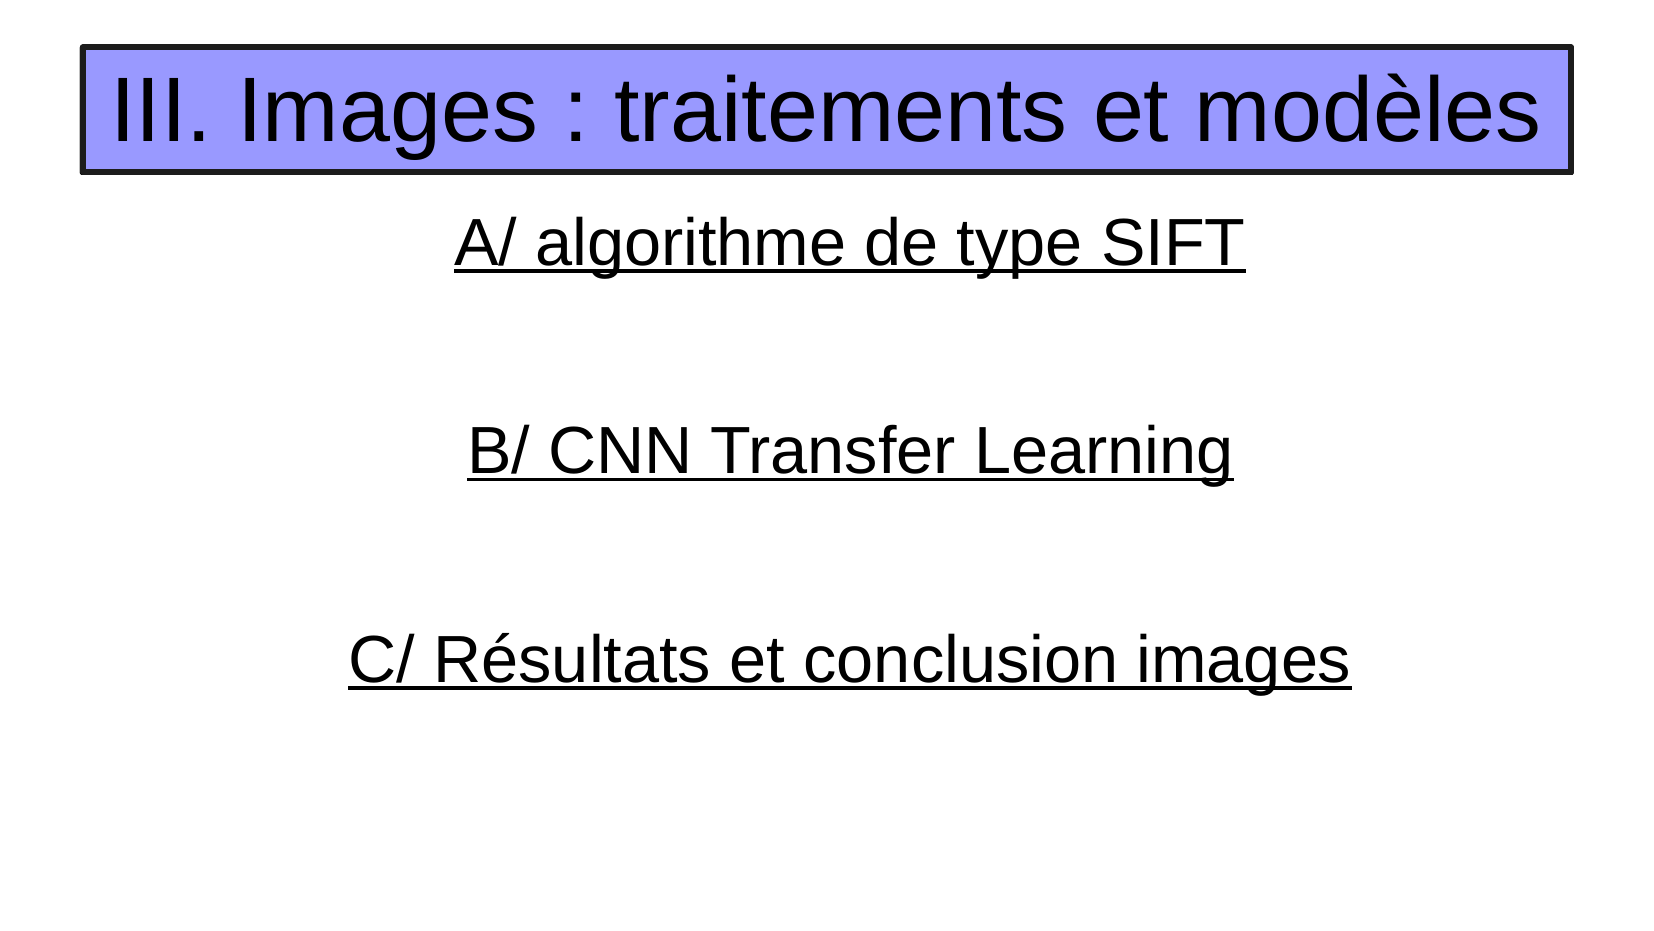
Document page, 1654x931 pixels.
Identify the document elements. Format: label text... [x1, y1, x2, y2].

list A/ algorithme de type SIFT B/ CNN Transfer Learning C/ Résultats et conclusion images [70, 204, 1559, 863]
title III. Images : traitements et modèles [82, 47, 1571, 172]
